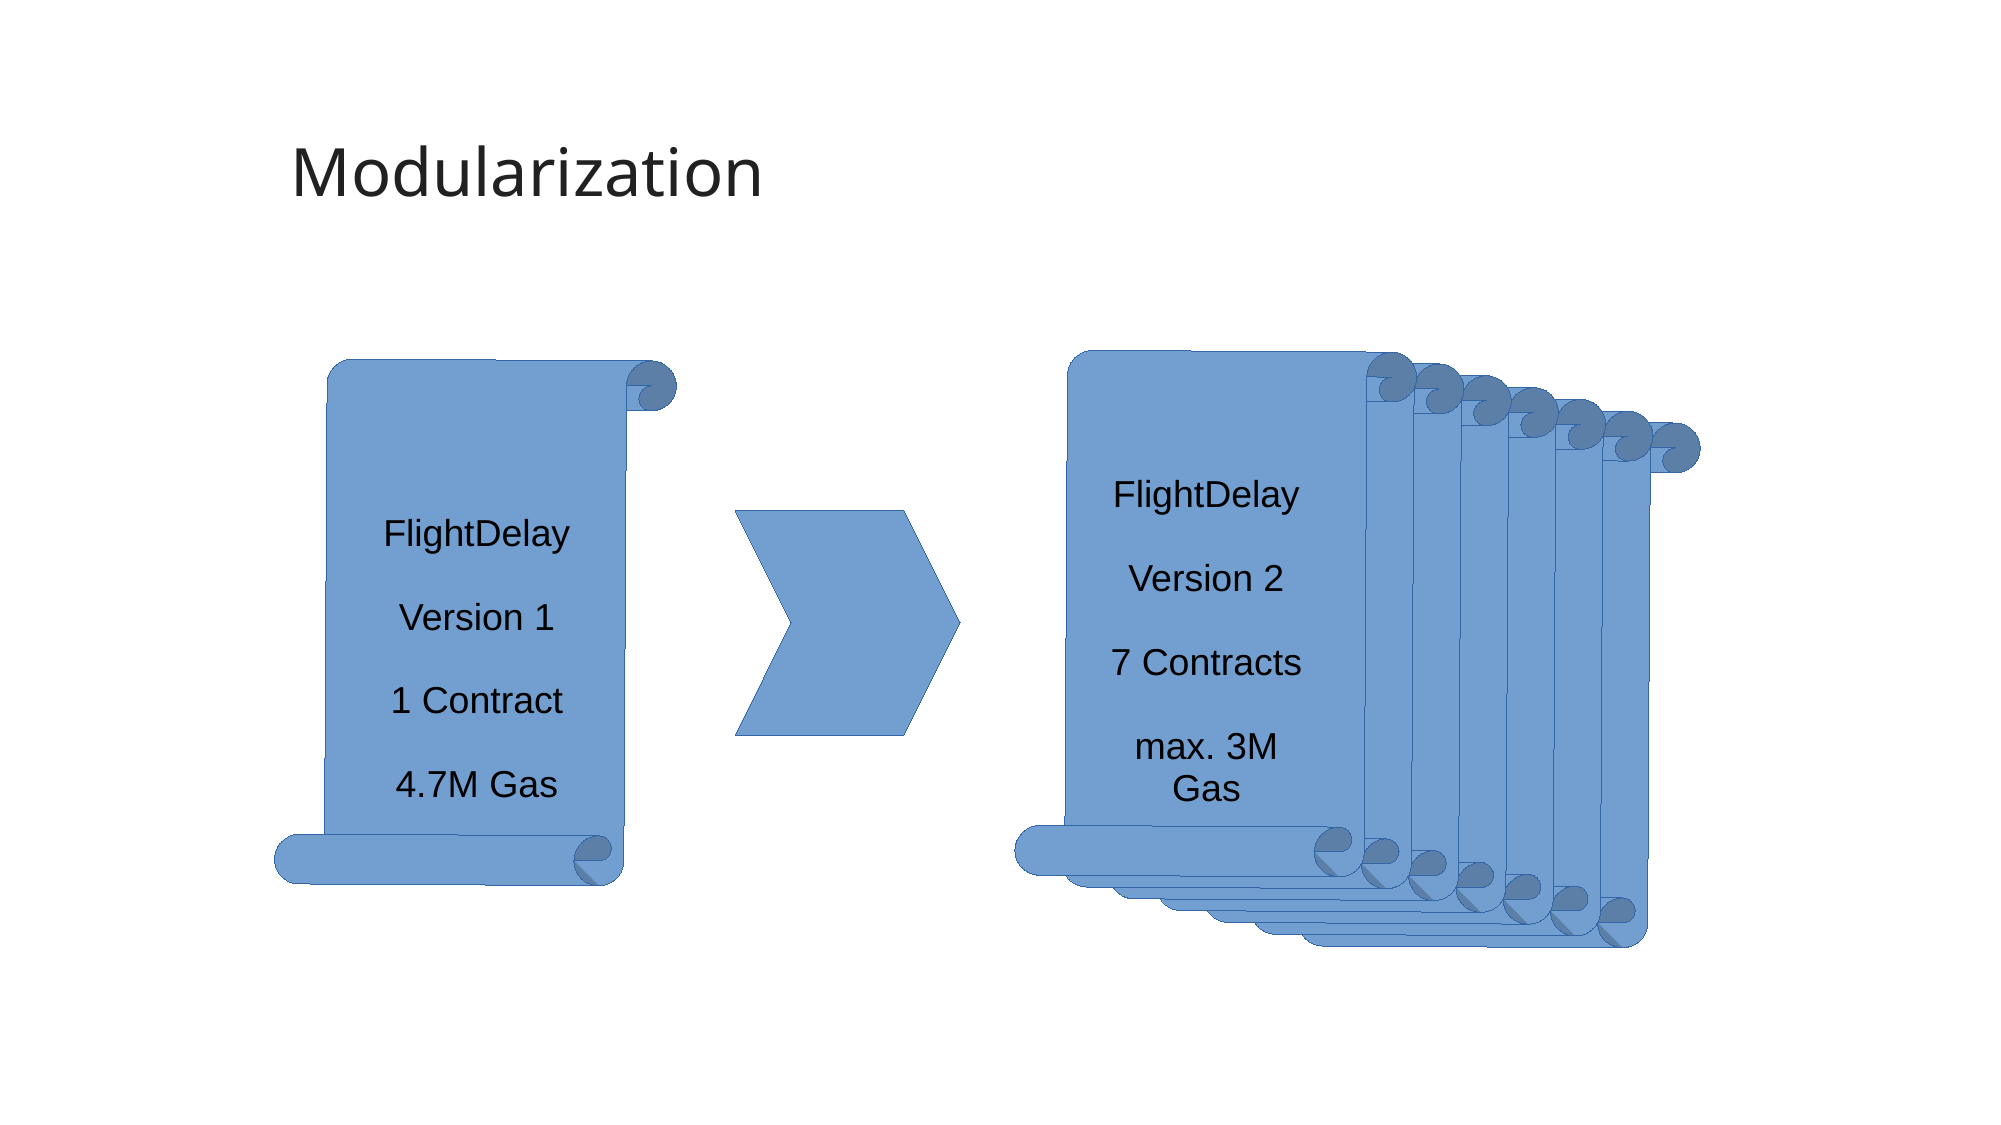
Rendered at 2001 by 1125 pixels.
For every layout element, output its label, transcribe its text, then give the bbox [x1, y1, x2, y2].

text_box FlightDelay Version 2 7 Contracts max. 3M Gas [1095, 466, 1329, 817]
text_box [274, 359, 677, 886]
text_box [735, 510, 961, 736]
text_box FlightDelay Version 1 1 Contract 4.7M Gas [368, 504, 602, 814]
text_box Modularization [275, 122, 1762, 920]
text_box [1014, 350, 1701, 948]
